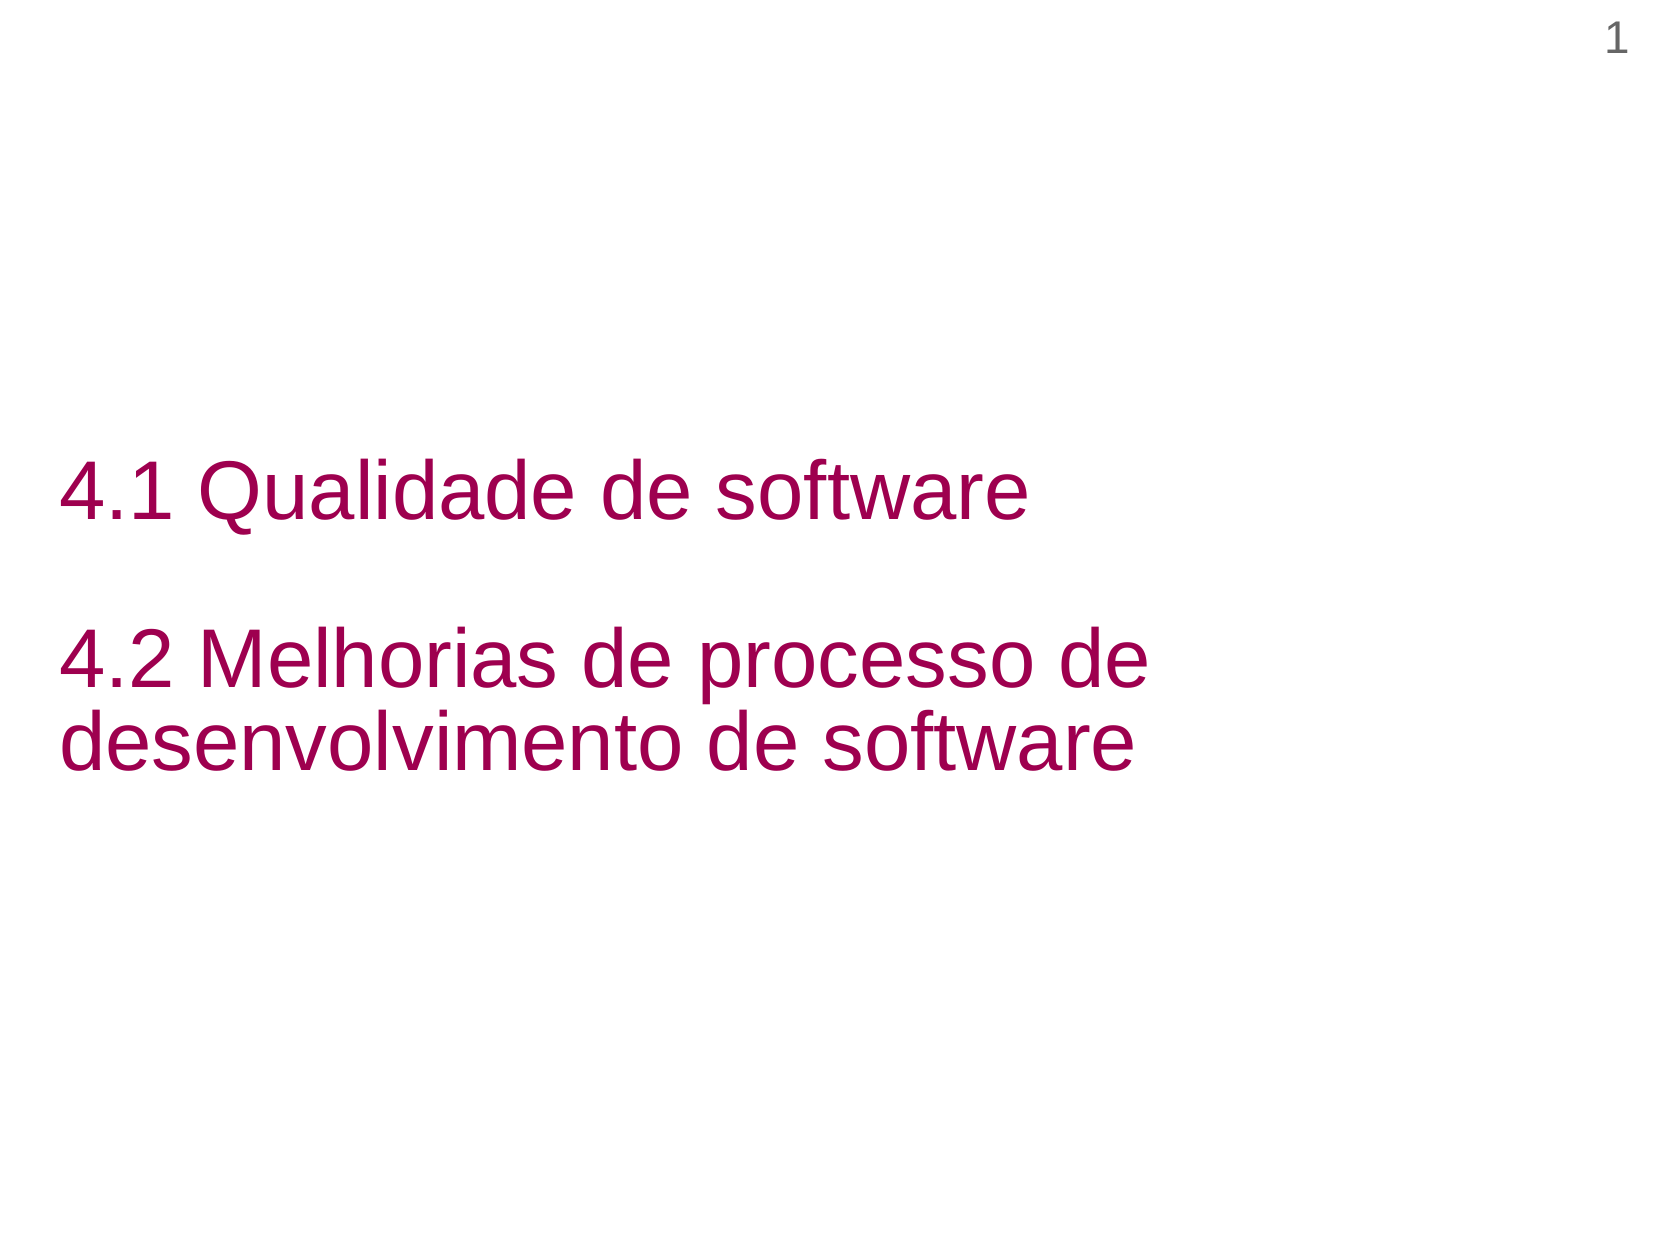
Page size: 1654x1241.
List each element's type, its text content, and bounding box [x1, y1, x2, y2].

title 4.1 Qualidade de software 4.2 Melhorias de processo de desenvolvimento de software [59, 29, 1595, 1211]
